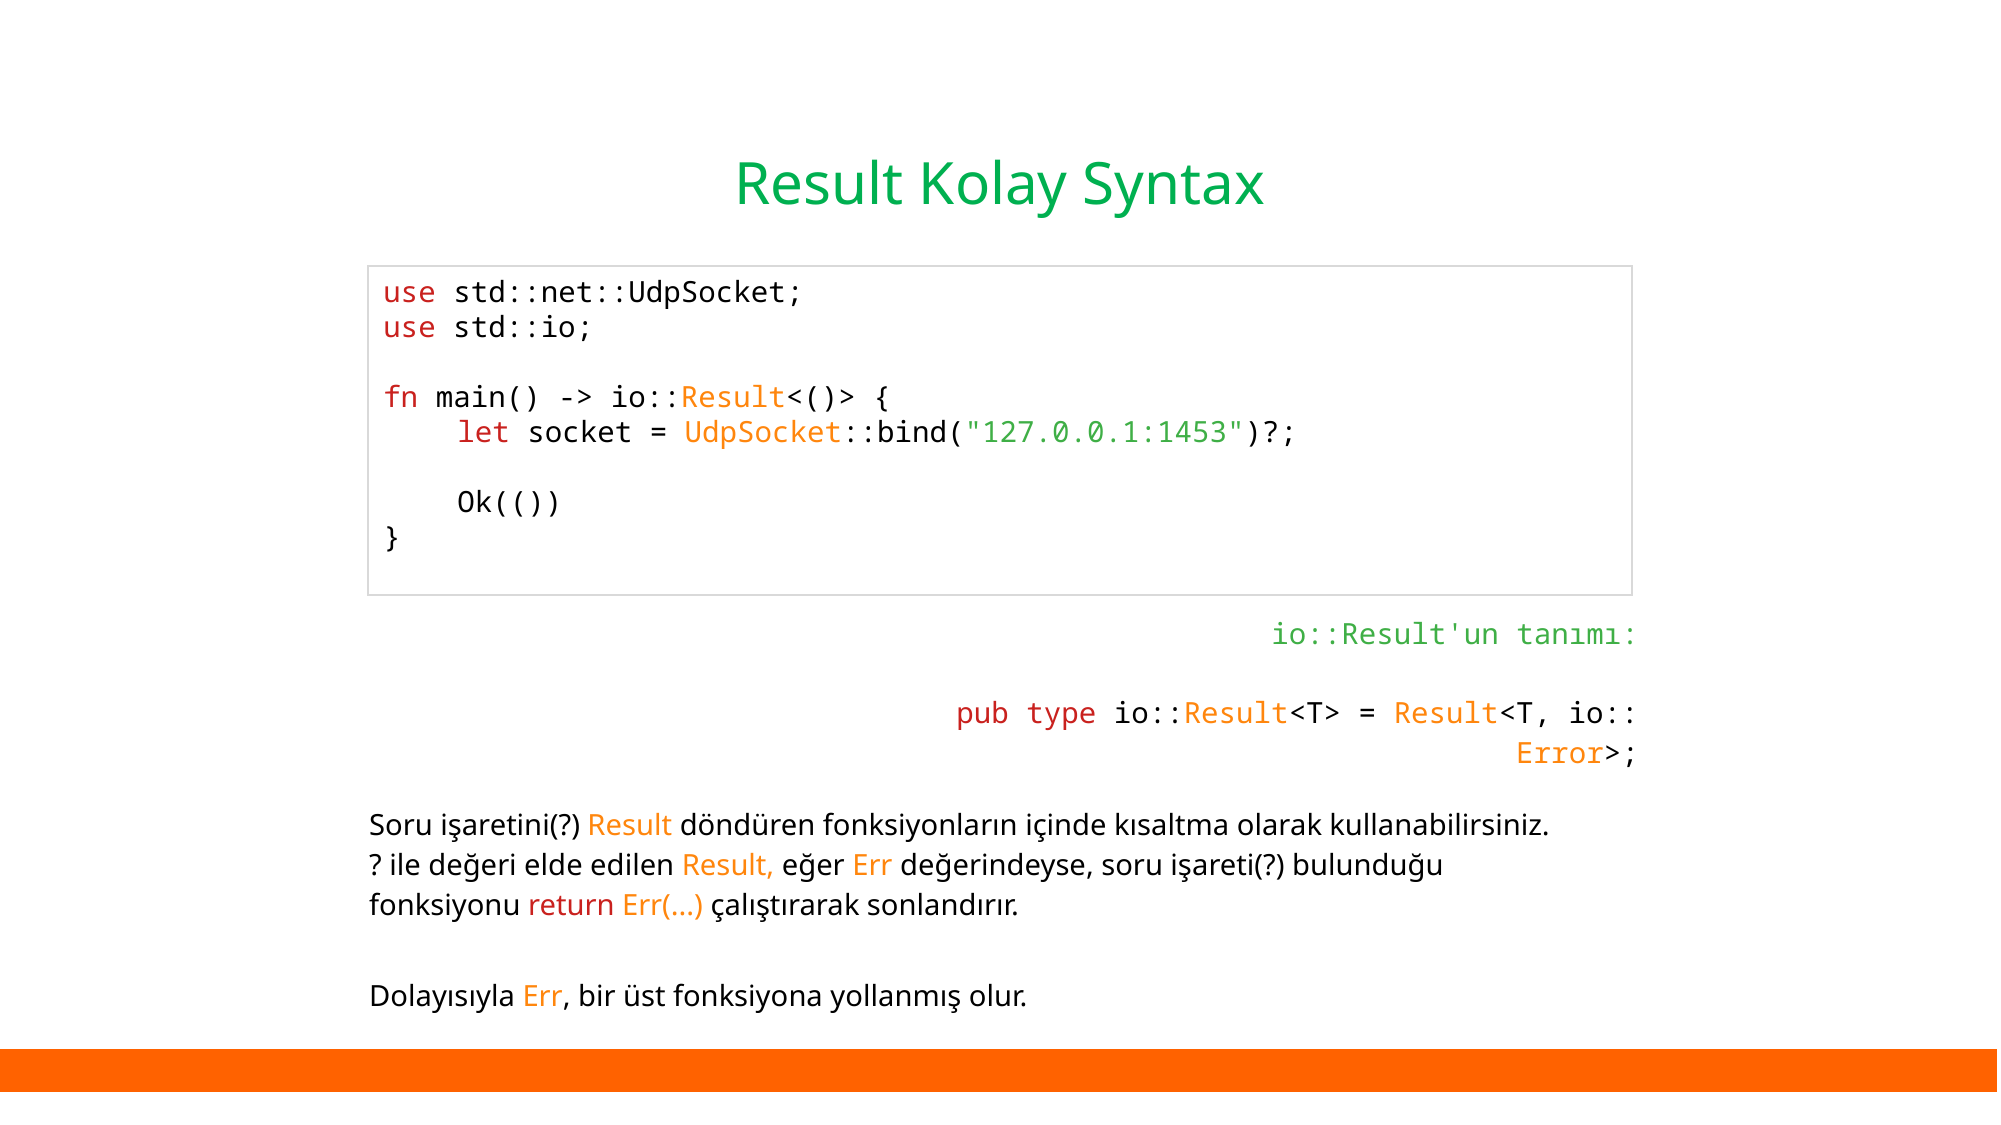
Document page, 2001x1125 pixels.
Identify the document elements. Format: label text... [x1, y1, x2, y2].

text_box [0, 1049, 1997, 1092]
list Result Kolay Syntax [420, 146, 1580, 237]
text_box use std::net::UdpSocket; use std::io; fn main() -> io::Result<()> { let socket = UdpSocket::bind("127.0.0.1:1453")?; Ok(()) } [368, 265, 1632, 596]
text_box io::Result'un tanımı: pub type io::Result<T> = Result<T, io::Error>; [856, 605, 1654, 709]
text_box Soru işaretini(?) Result döndüren fonksiyonların içinde kısaltma olarak kullanabilirsiniz. ? ile değeri elde edilen Result, eğer Err değerindeyse, soru işareti(?) bulunduğu fonksiyonu return Err(...) çalıştırarak sonlandırır. Dolayısıyla Err, bir üst fonksiyona yollanmış olur. [354, 797, 1524, 986]
